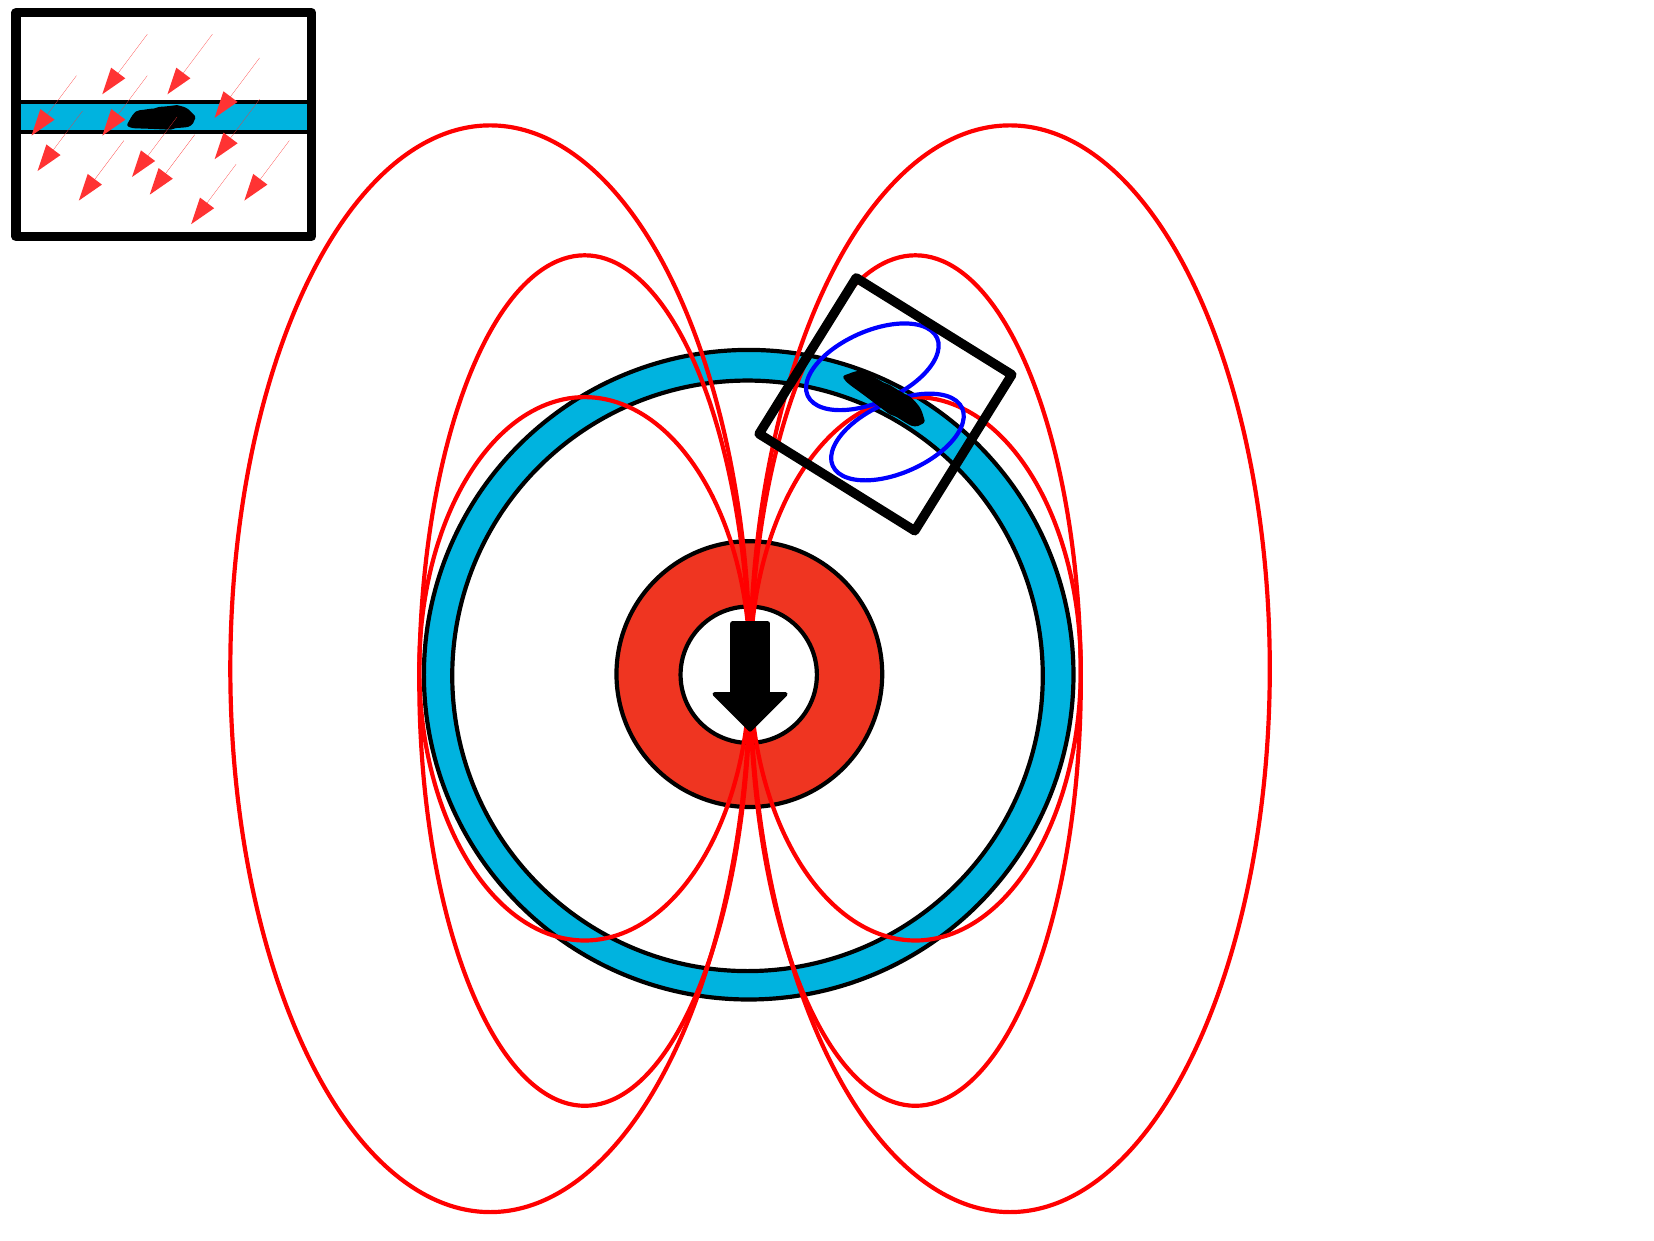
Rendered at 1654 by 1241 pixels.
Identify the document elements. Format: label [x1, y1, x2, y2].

text_box [423, 400, 1074, 938]
text_box [813, 429, 842, 476]
text_box [701, 762, 799, 1000]
text_box [108, 101, 257, 133]
text_box [585, 355, 741, 566]
text_box [782, 356, 857, 458]
text_box [21, 101, 56, 133]
text_box [704, 349, 795, 585]
text_box [785, 397, 789, 408]
text_box [236, 101, 307, 133]
text_box [767, 416, 777, 435]
text_box [843, 430, 968, 523]
text_box [759, 453, 801, 566]
text_box [562, 759, 744, 995]
text_box [757, 763, 935, 995]
text_box [37, 101, 127, 133]
text_box [694, 353, 716, 411]
text_box [809, 359, 958, 478]
